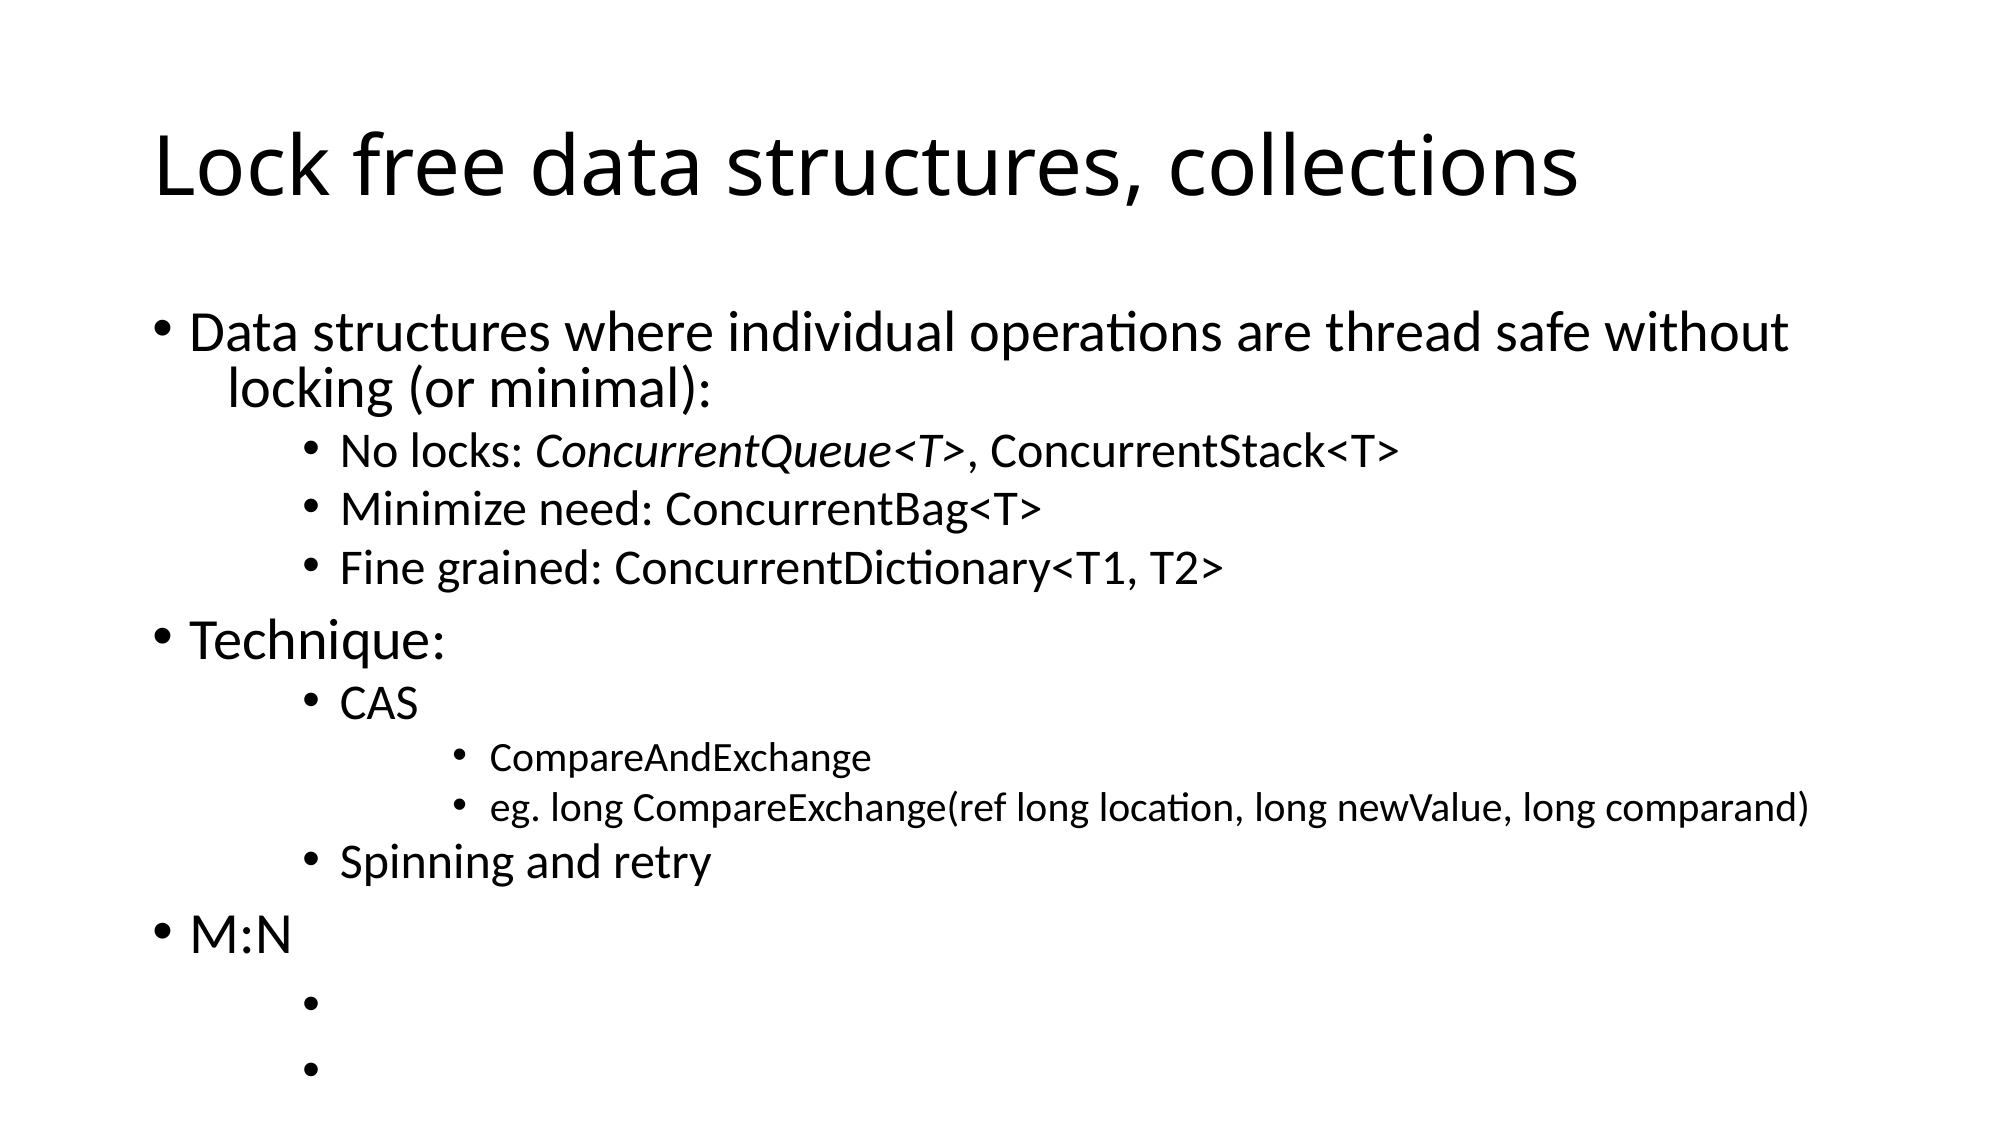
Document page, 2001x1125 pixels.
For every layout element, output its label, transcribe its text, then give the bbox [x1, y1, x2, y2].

title Lock free data structures, collections [137, 59, 1863, 278]
list Data structures where individual operations are thread safe without locking (or minimal): No locks: ConcurrentQueue<T>, ConcurrentStack<T> Minimize need: ConcurrentBag<T> Fine grained: ConcurrentDictionary<T1, T2> Technique: CAS CompareAndExchange eg. long CompareExchange(ref long location, long newValue, long comparand) Spinning and retry M:N [137, 299, 1863, 1014]
